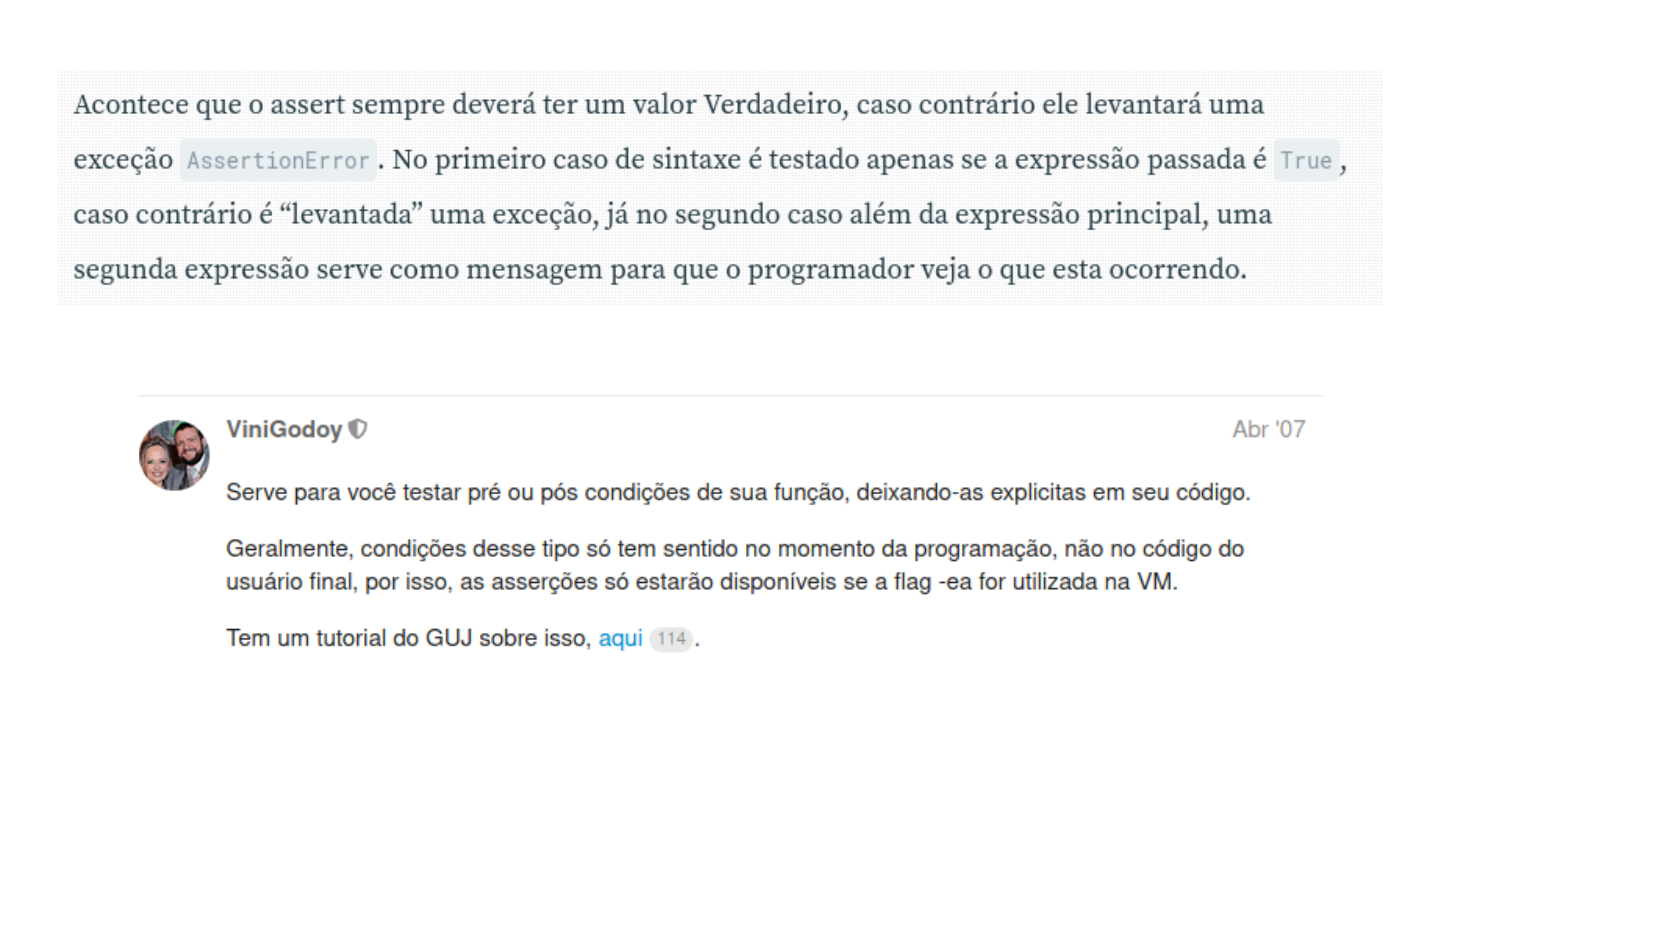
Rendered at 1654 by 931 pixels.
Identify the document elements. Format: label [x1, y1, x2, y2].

picture [58, 70, 1382, 307]
picture [127, 389, 1371, 720]
